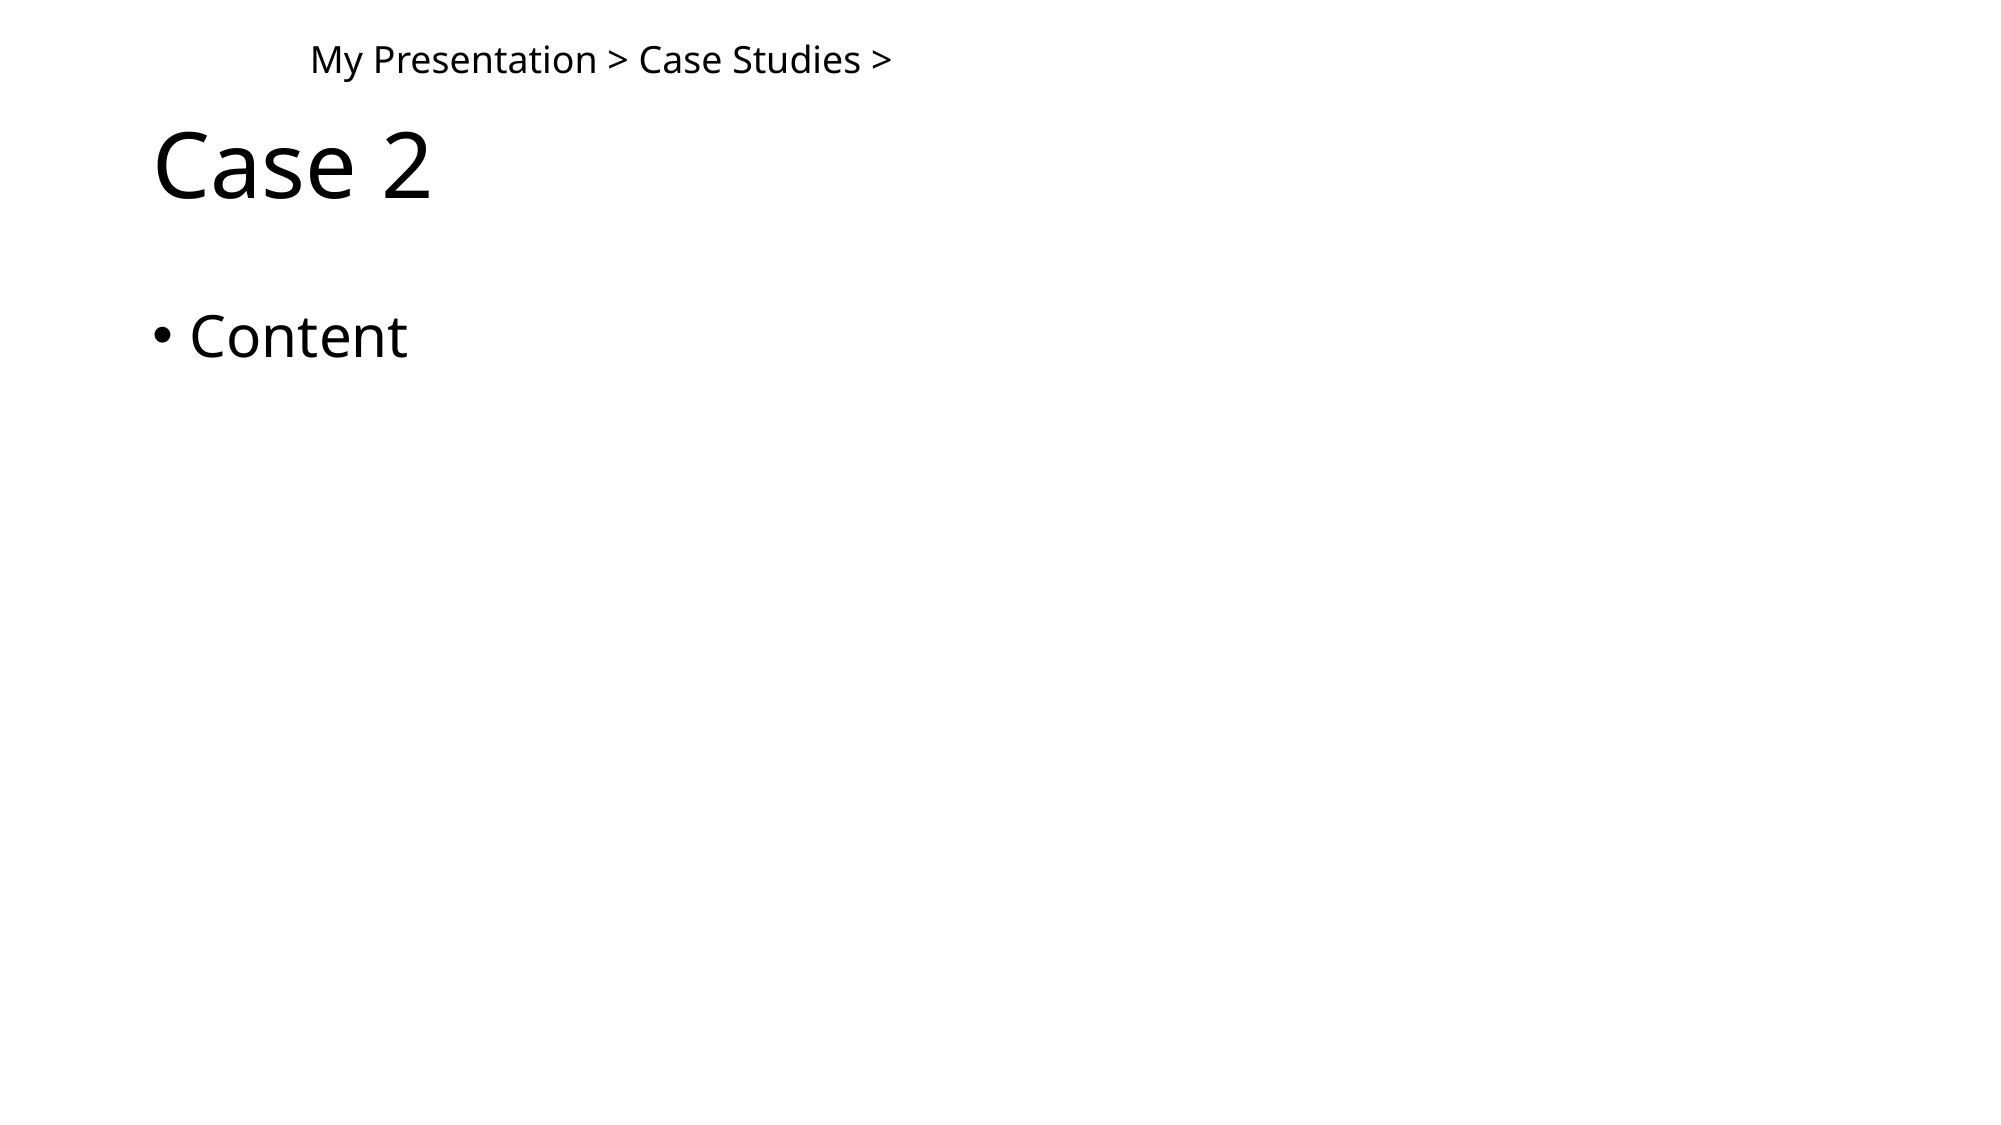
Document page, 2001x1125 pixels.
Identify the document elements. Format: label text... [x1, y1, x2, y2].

title Case 2 [137, 59, 1863, 278]
text_box My Presentation > Case Studies > [295, 25, 881, 81]
list Content [137, 299, 1863, 1014]
